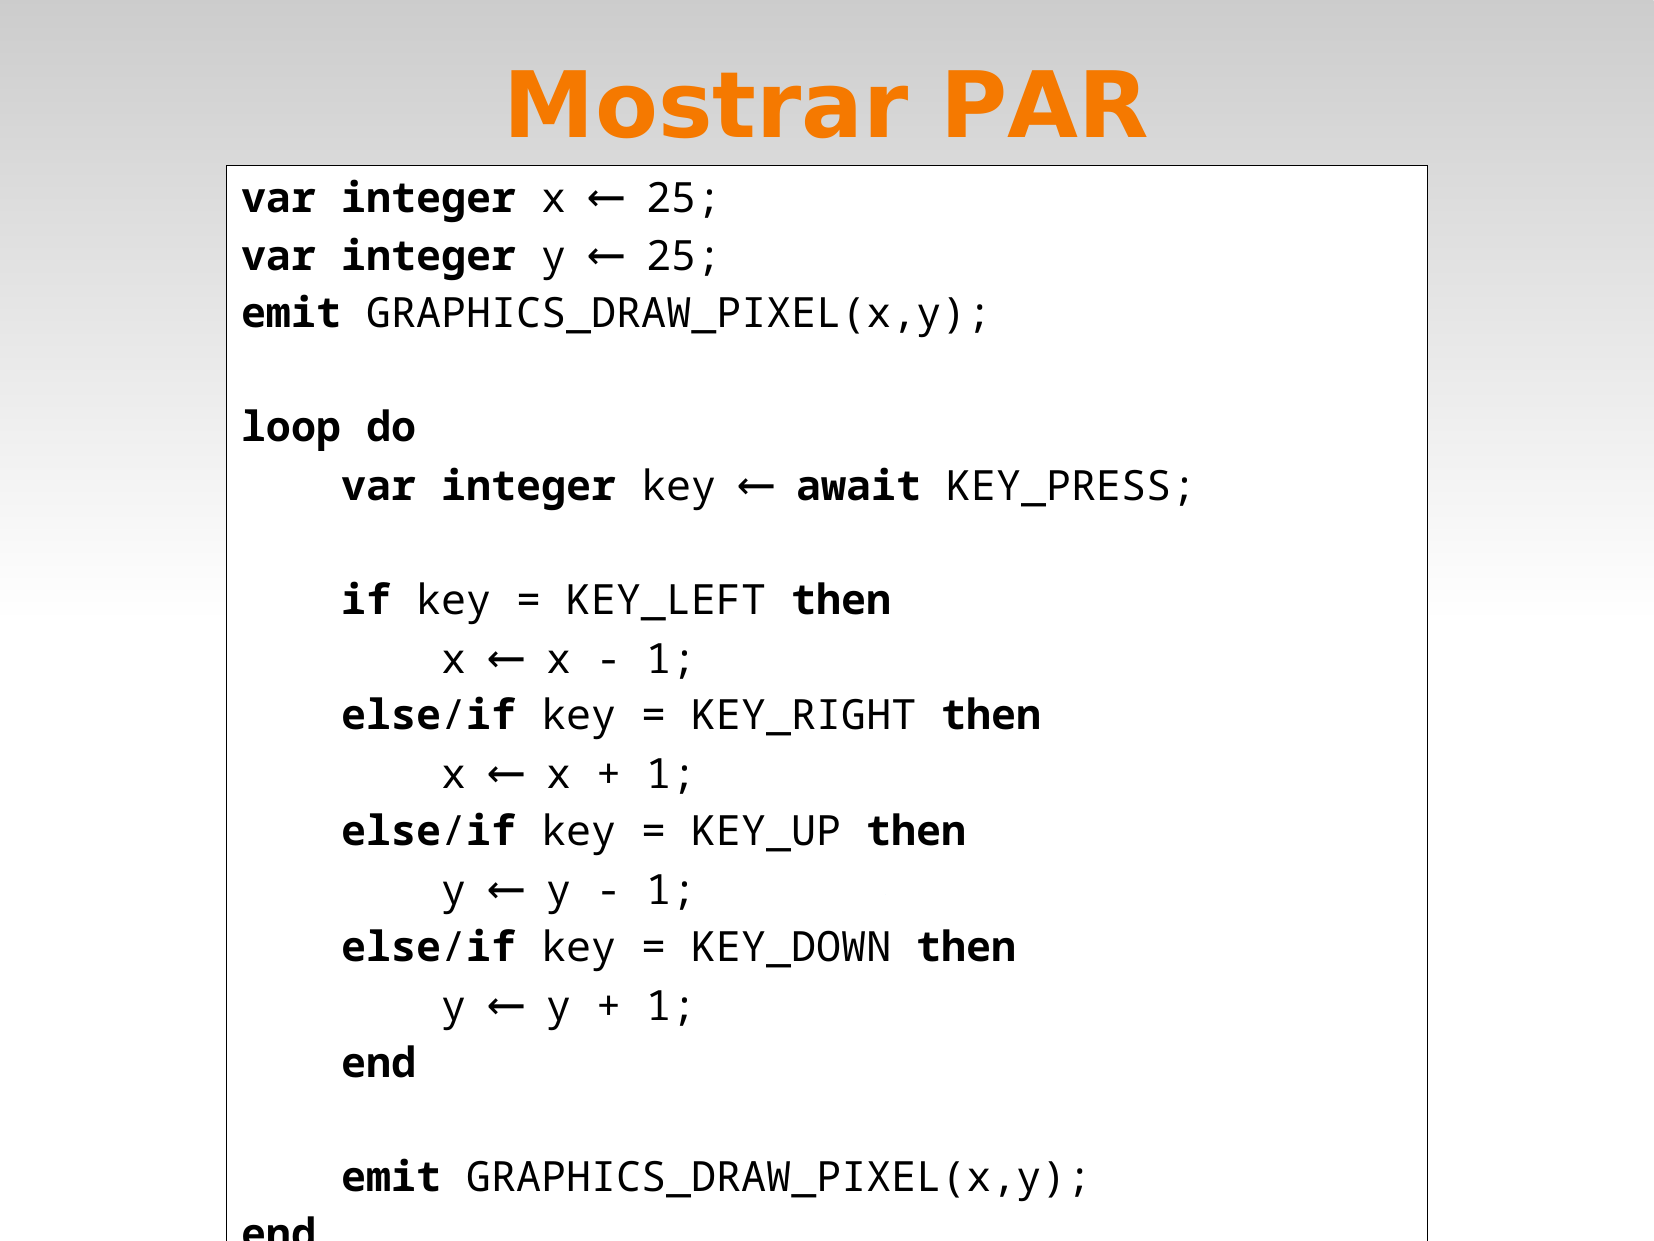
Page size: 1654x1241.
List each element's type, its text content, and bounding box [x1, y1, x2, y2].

text_box var integer x ⟵ 25; var integer y ⟵ 25; emit GRAPHICS_DRAW_PIXEL(x,y); loop do var integer key ⟵ await KEY_PRESS; if key = KEY_LEFT then x ⟵ x - 1; else/if key = KEY_RIGHT then x ⟵ x + 1; else/if key = KEY_UP then y ⟵ y - 1; else/if key = KEY_DOWN then y ⟵ y + 1; end emit GRAPHICS_DRAW_PIXEL(x,y); end [226, 210, 1428, 1217]
title Mostrar PAR [82, 2, 1571, 210]
